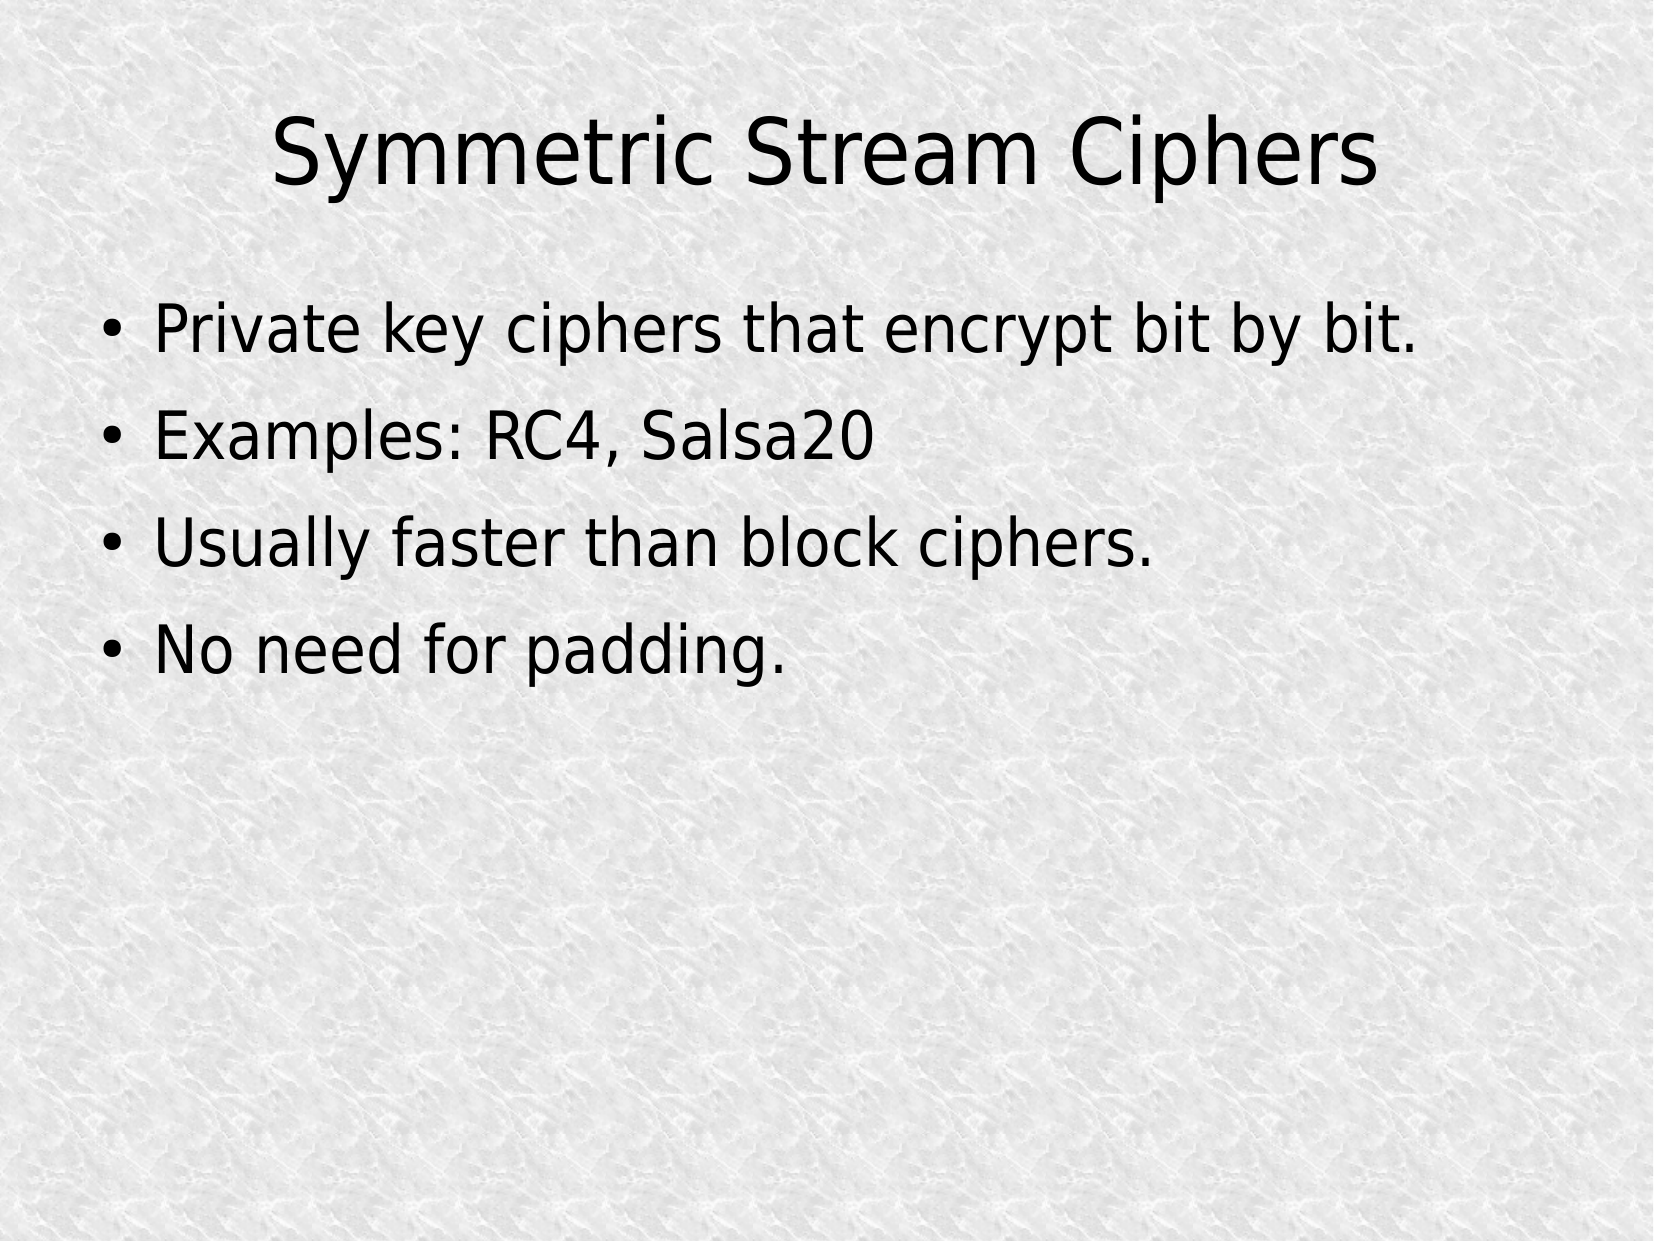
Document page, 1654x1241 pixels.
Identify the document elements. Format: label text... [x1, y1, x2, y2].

title Symmetric Stream Ciphers [82, 49, 1571, 257]
picture [0, 0, 1654, 1241]
list Private key ciphers that encrypt bit by bit. Examples: RC4, Salsa20 Usually faster than block ciphers. No need for padding. [82, 290, 1538, 1010]
